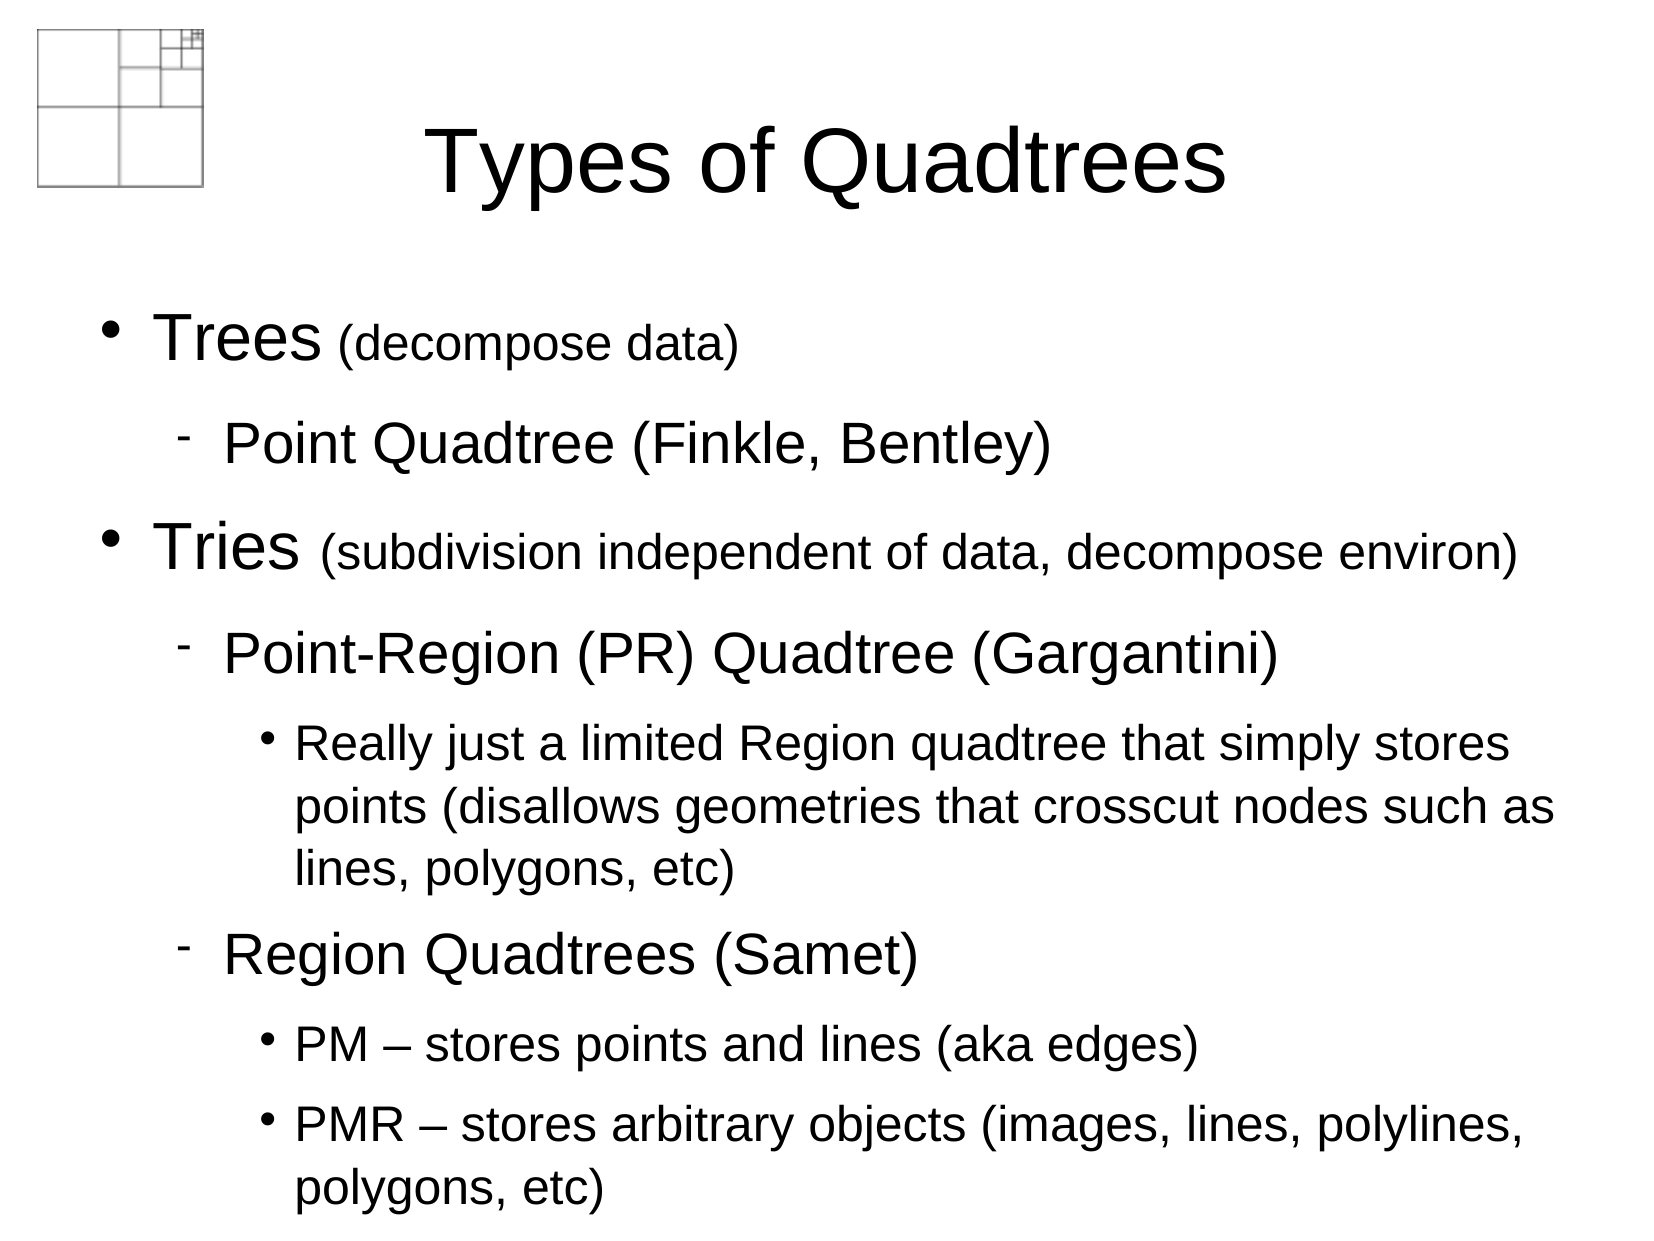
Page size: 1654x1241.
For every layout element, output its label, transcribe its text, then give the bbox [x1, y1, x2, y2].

picture [37, 29, 204, 188]
list Trees (decompose data)‏ Point Quadtree (Finkle, Bentley)‏ Tries (subdivision independent of data, decompose environ)‏ Point-Region (PR) Quadtree (Gargantini)‏ Really just a limited Region quadtree that simply stores points (disallows geometries that crosscut nodes such as lines, polygons, etc)‏ Region Quadtrees (Samet)‏ PM – stores points and lines (aka edges)‏ PMR – stores arbitrary objects (images, lines, polylines, polygons, etc)‏ [82, 290, 1571, 1215]
title Types of Quadtrees [82, 56, 1571, 250]
